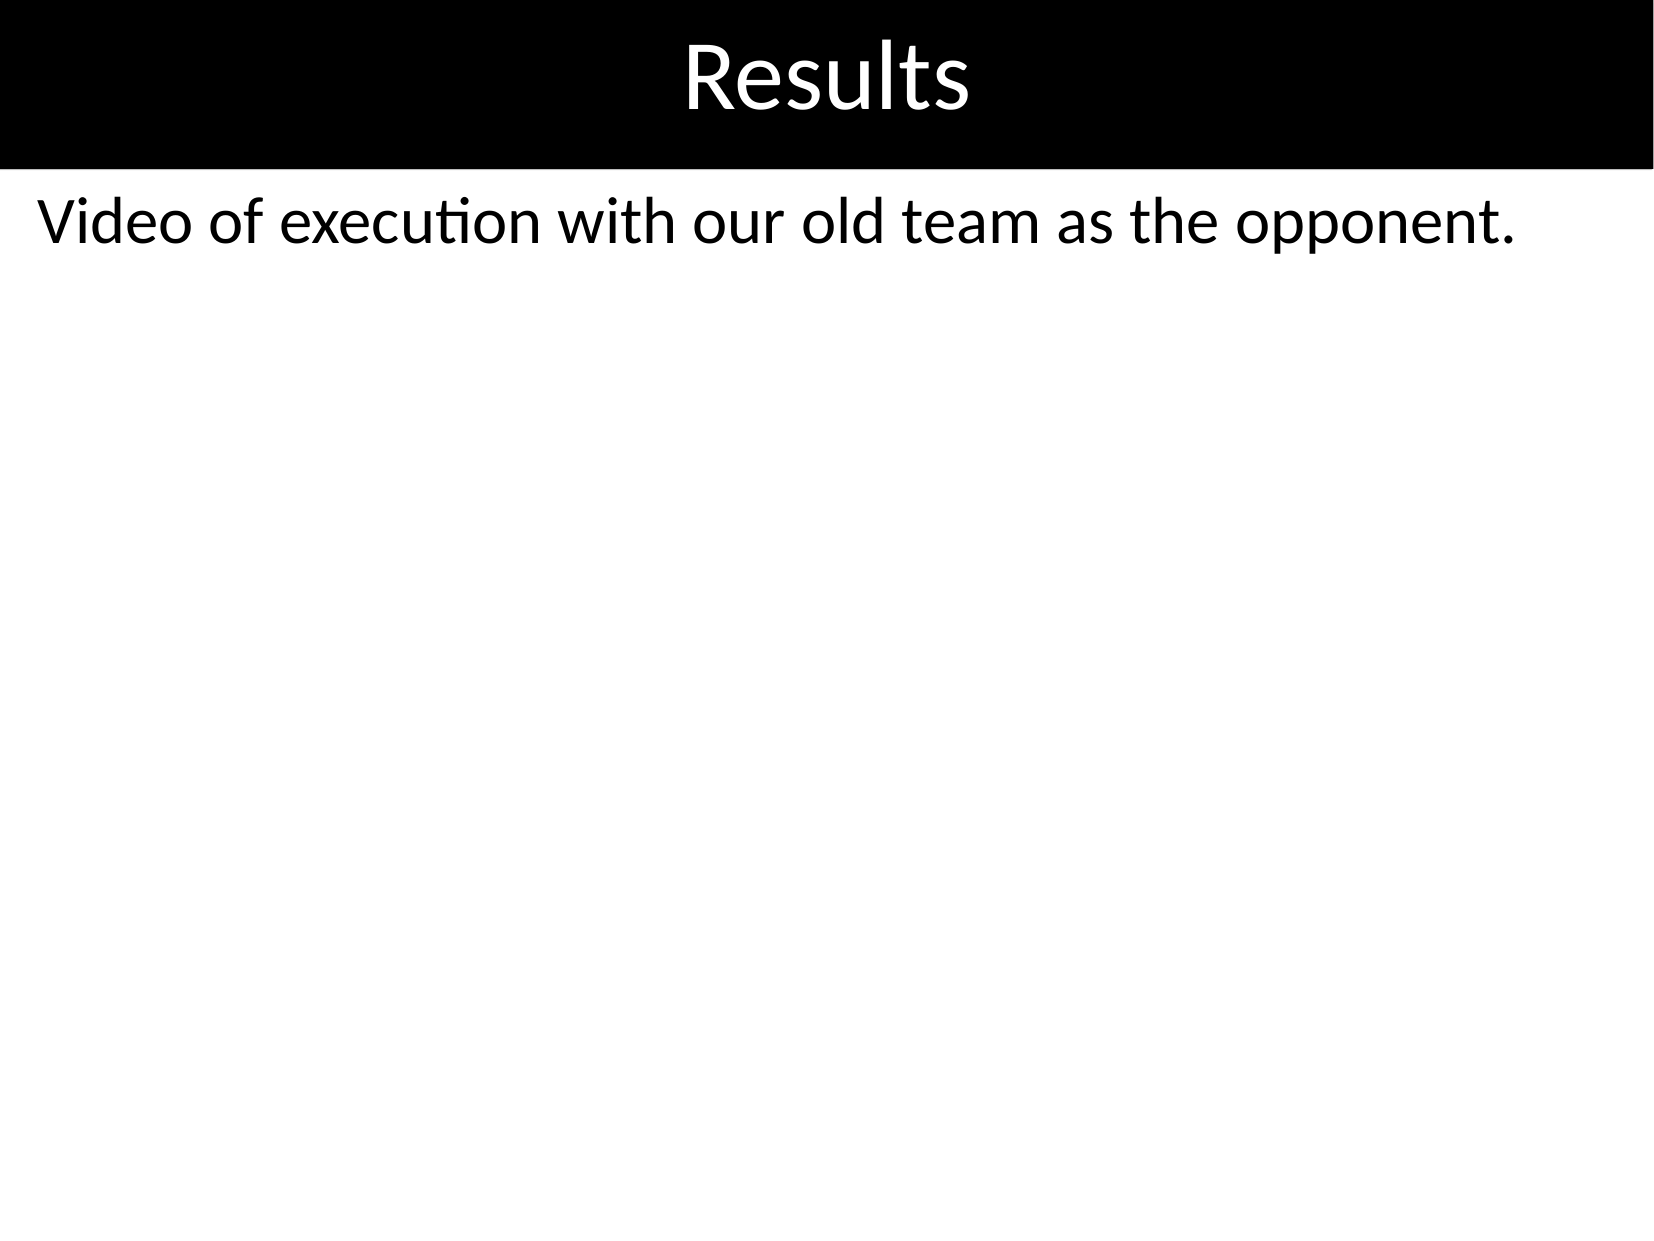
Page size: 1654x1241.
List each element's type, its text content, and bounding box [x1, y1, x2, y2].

title Results [0, 0, 1654, 169]
list Video of execution with our old team as the opponent. [37, 193, 1613, 1201]
